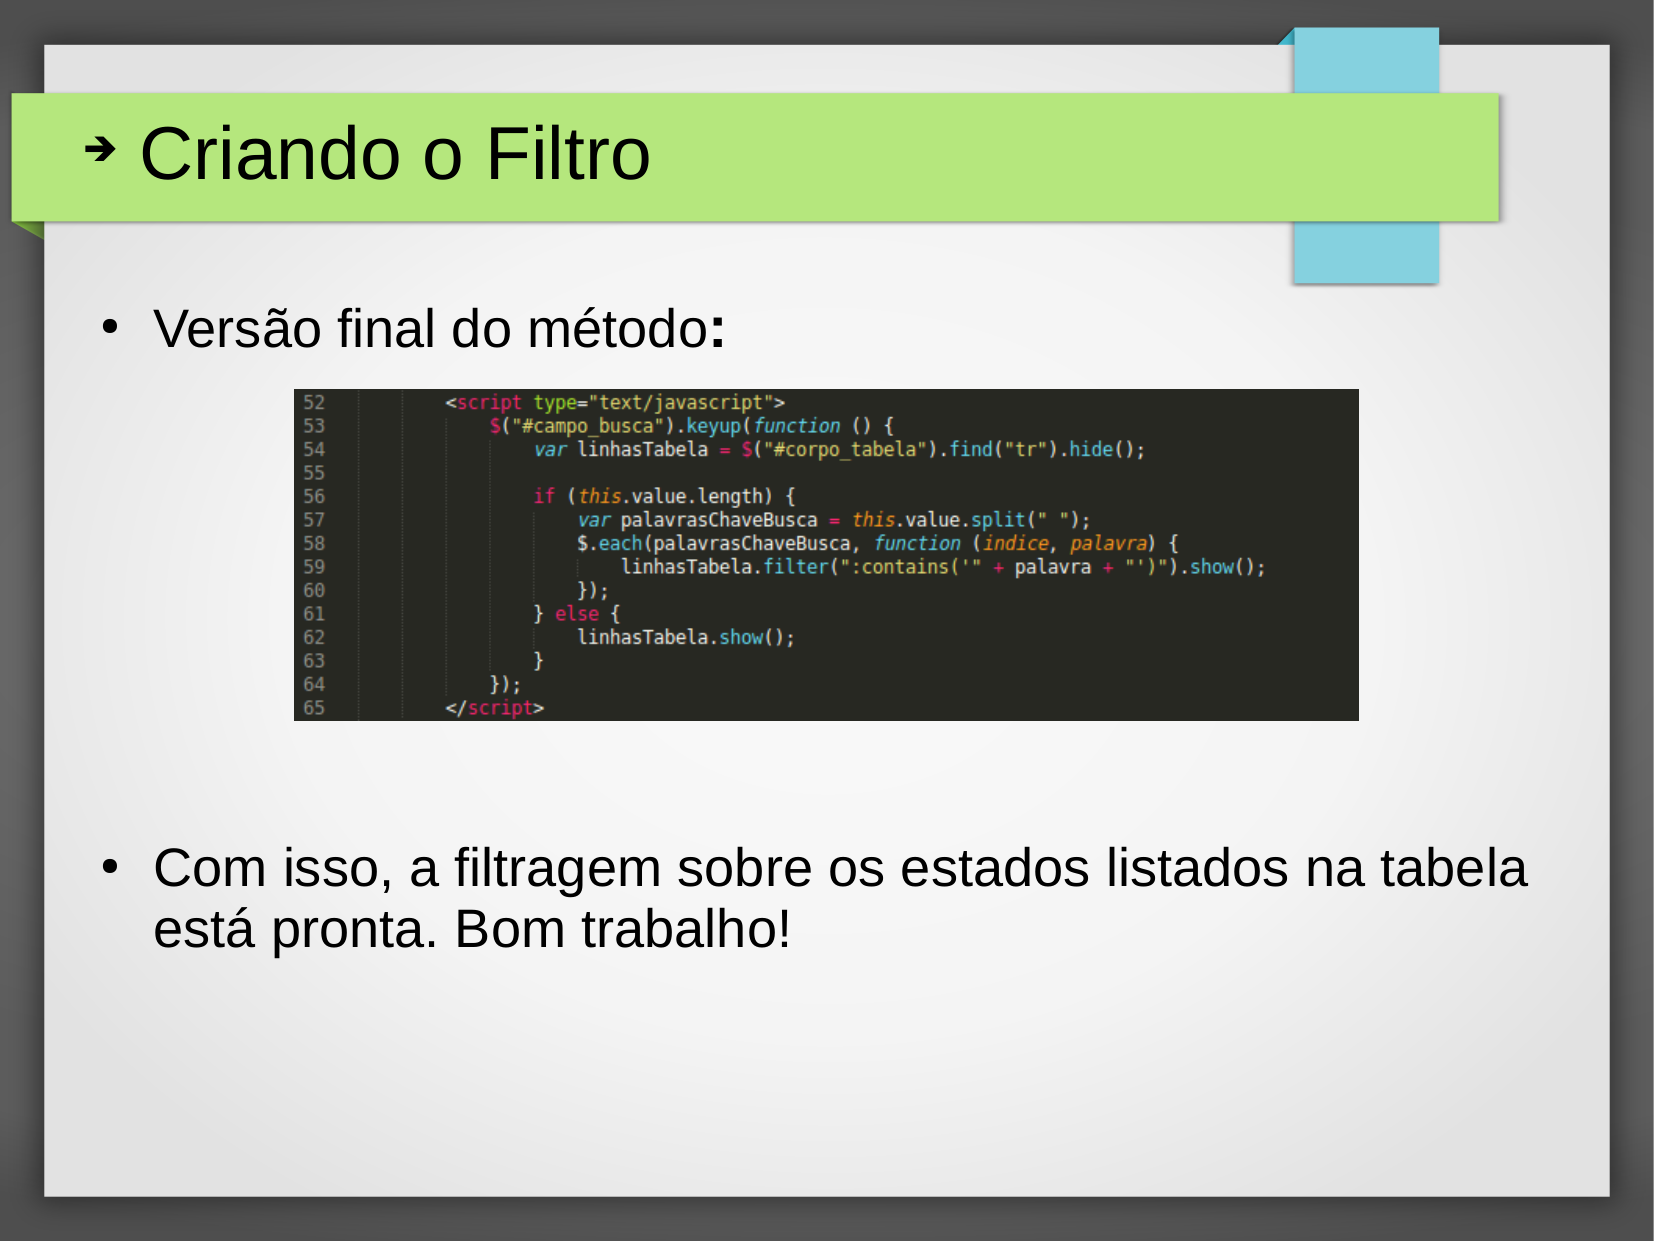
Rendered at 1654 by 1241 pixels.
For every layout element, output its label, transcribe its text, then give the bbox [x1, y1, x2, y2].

title Criando o Filtro [82, 94, 1264, 213]
picture [0, 0, 1654, 1241]
list Versão final do método: Com isso, a filtragem sobre os estados listados na tabela está pronta. Bom trabalho! [82, 295, 1571, 1063]
